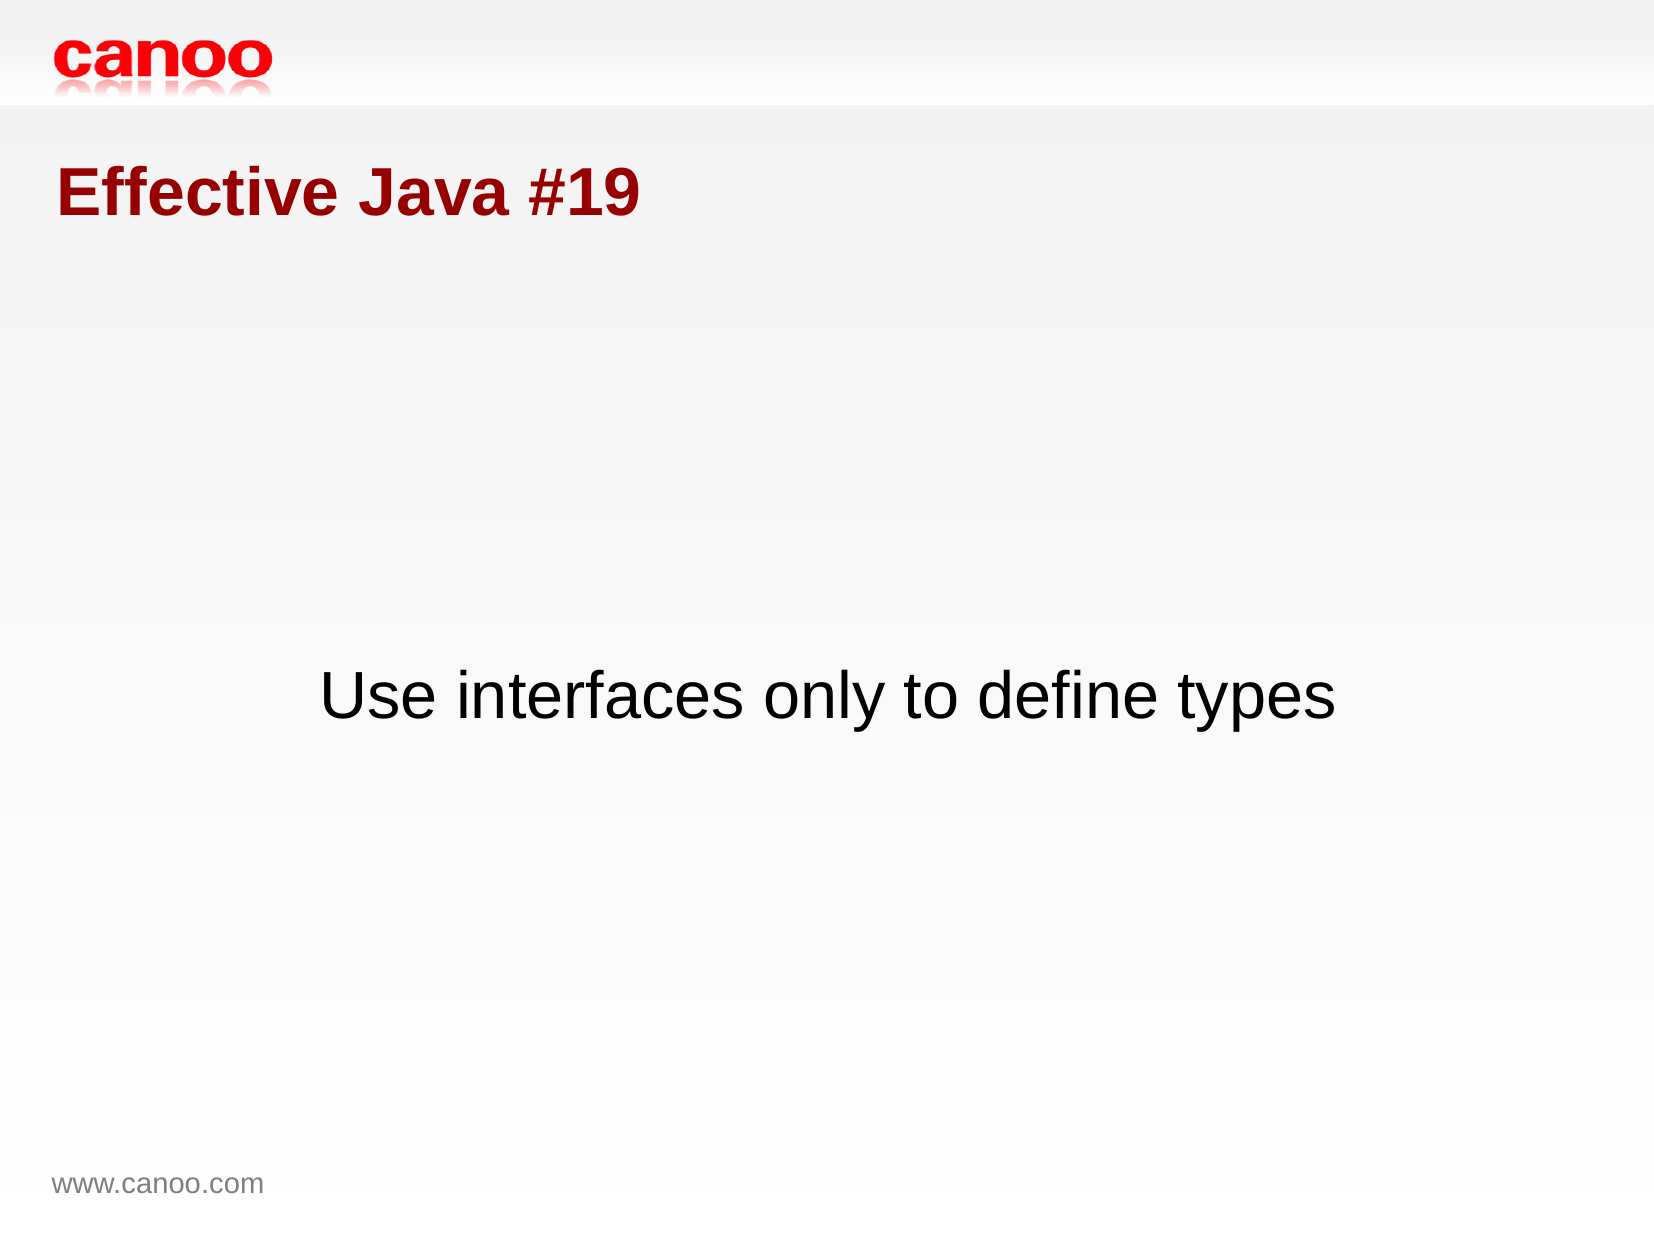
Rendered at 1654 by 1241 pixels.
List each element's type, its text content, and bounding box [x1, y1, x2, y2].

picture [51, 37, 273, 119]
text_box Use interfaces only to define types [48, 282, 1609, 1102]
title Effective Java #19 [48, 138, 1609, 238]
